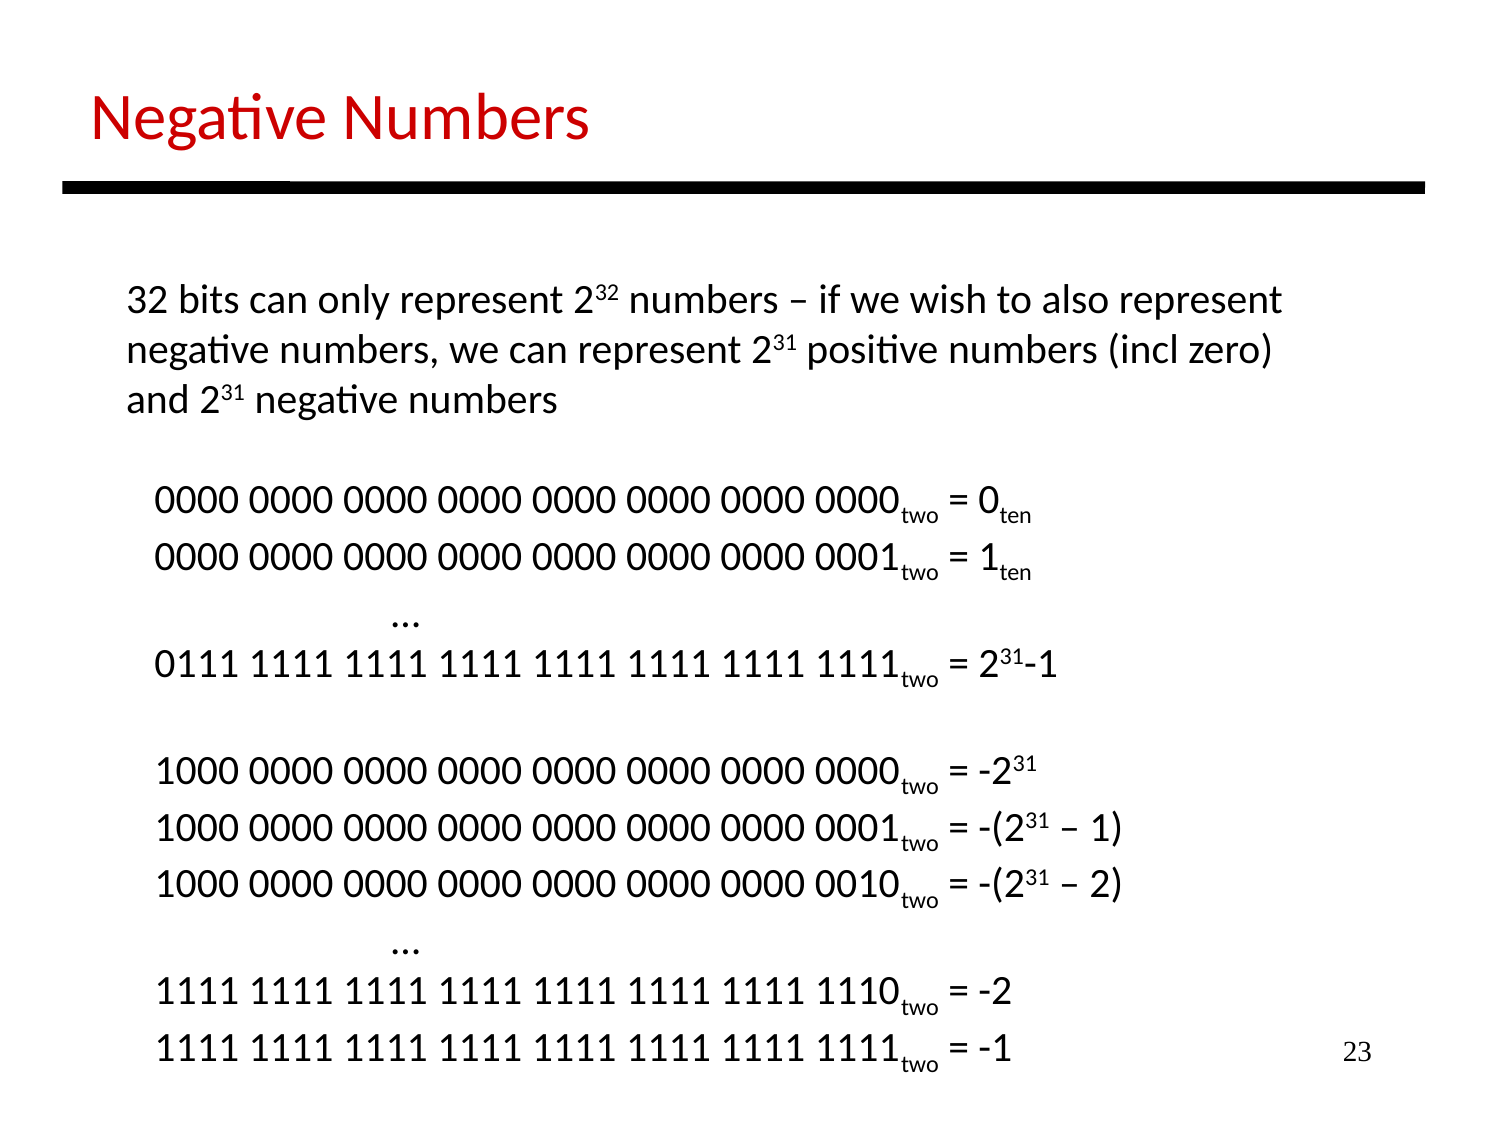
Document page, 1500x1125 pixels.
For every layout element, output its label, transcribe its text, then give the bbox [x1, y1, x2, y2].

text_box Negative Numbers [75, 65, 606, 160]
text_box 32 bits can only represent 232 numbers – if we wish to also represent negative numbers, we can represent 231 positive numbers (incl zero) and 231 negative numbers 0000 0000 0000 0000 0000 0000 0000 0000two = 0ten 0000 0000 0000 0000 0000 0000 0000 0001two = 1ten … 0111 1111 1111 1111 1111 1111 1111 1111two = 231-1 1000 0000 0000 0000 0000 0000 0000 0000two = -231 1000 0000 0000 0000 0000 0000 0000 0001two = -(231 – 1) 1000 0000 0000 0000 0000 0000 0000 0010two = -(231 – 2) … 1111 1111 1111 1111 1111 1111 1111 1110two = -2 1111 1111 1111 1111 1111 1111 1111 1111two = -1 [92, 264, 1299, 1085]
slide_number <number> [1074, 1025, 1388, 1100]
